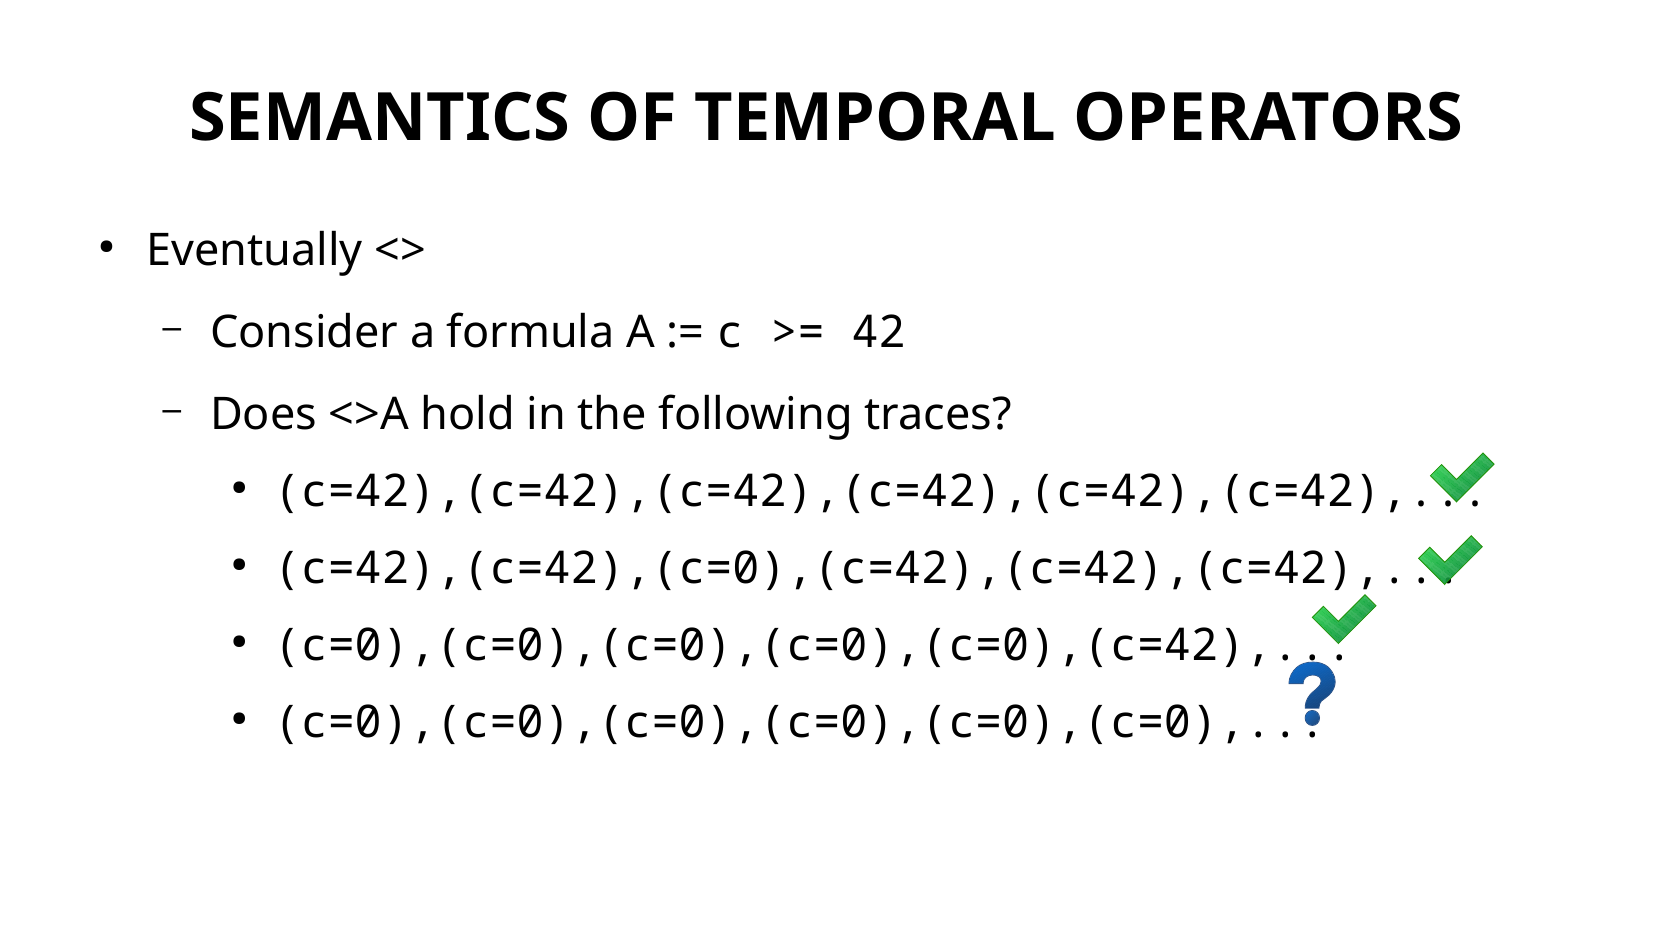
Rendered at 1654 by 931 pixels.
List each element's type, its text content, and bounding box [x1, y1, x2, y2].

list Eventually <> Consider a formula A := c >= 42 Does <>A hold in the following traces? (c=42),(c=42),(c=42),(c=42),(c=42),(c=42),... (c=42),(c=42),(c=0),(c=42),(c=42),(c=42),... (c=0),(c=0),(c=0),(c=0),(c=0),(c=42),... (c=0),(c=0),(c=0),(c=0),(c=0),(c=0),... [82, 217, 1571, 757]
title SEMANTICS OF TEMPORAL OPERATORS [82, 36, 1571, 193]
picture [1405, 431, 1506, 603]
picture [1269, 572, 1388, 739]
